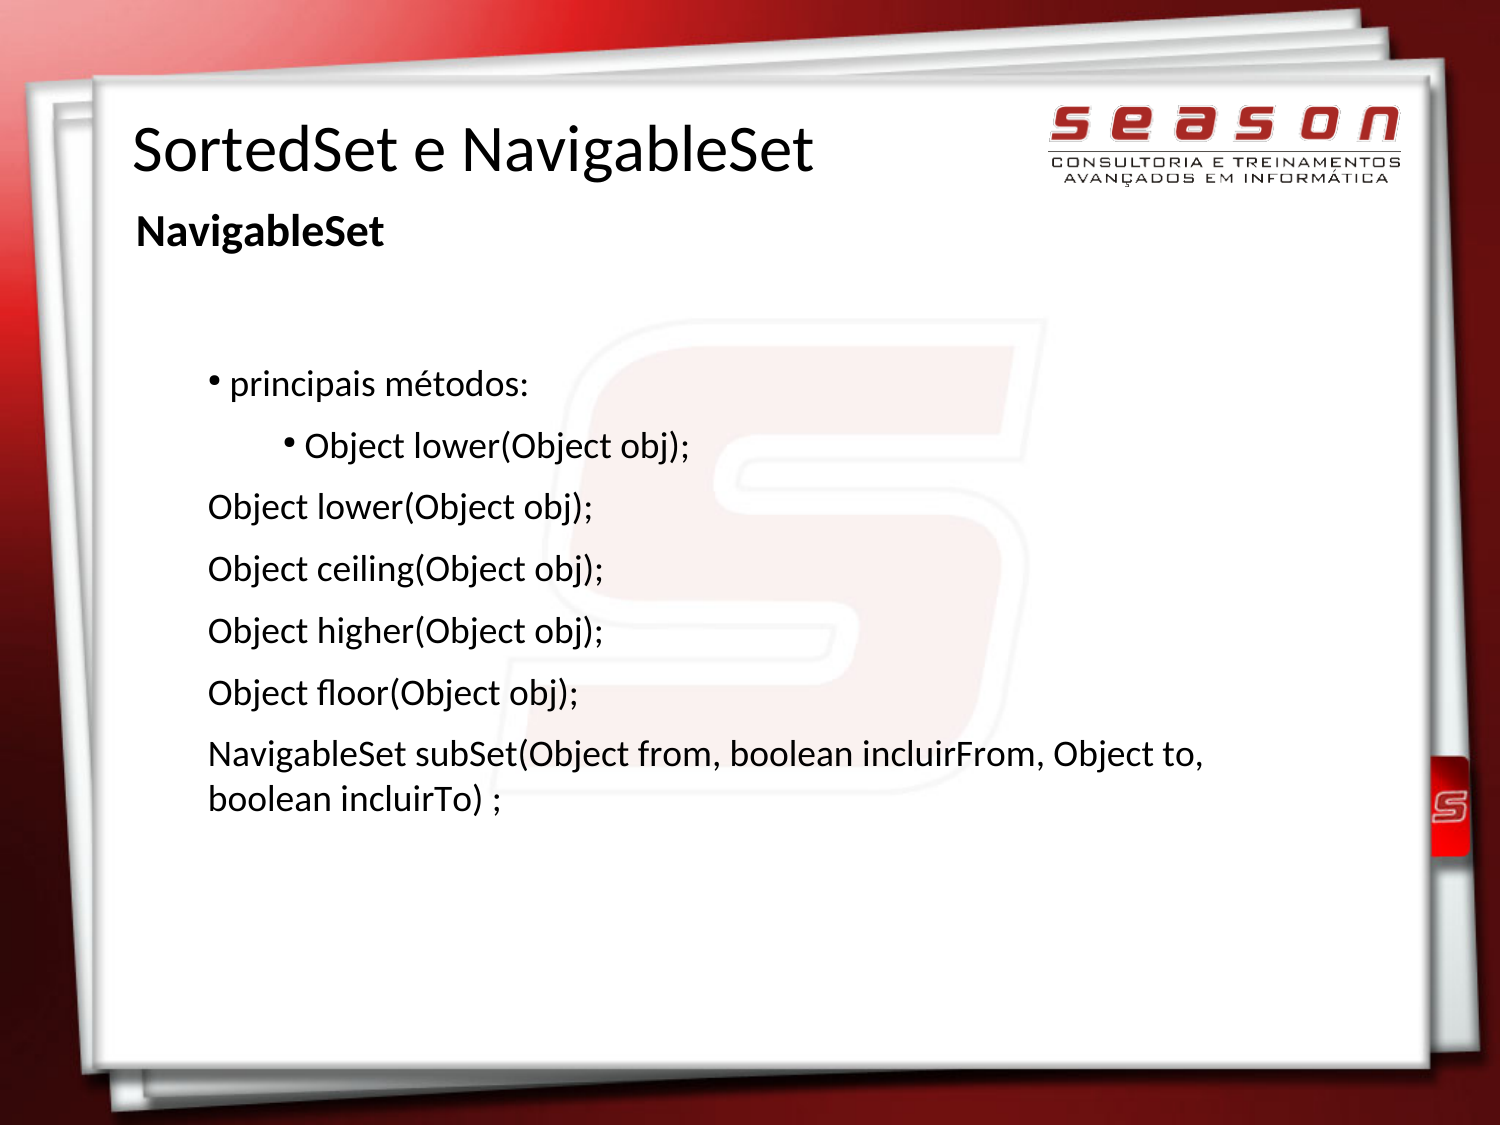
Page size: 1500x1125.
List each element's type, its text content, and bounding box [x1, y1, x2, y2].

title SortedSet e NavigableSet [118, 33, 1394, 257]
text_box NavigableSet [135, 200, 1246, 256]
picture [0, 0, 1500, 1125]
text_box principais métodos: Object lower(Object obj); Object lower(Object obj); Object ceiling(Object obj); Object higher(Object obj); Object floor(Object obj); NavigableSet subSet(Object from, boolean incluirFrom, Object to, boolean incluirTo) ; [207, 318, 1328, 922]
